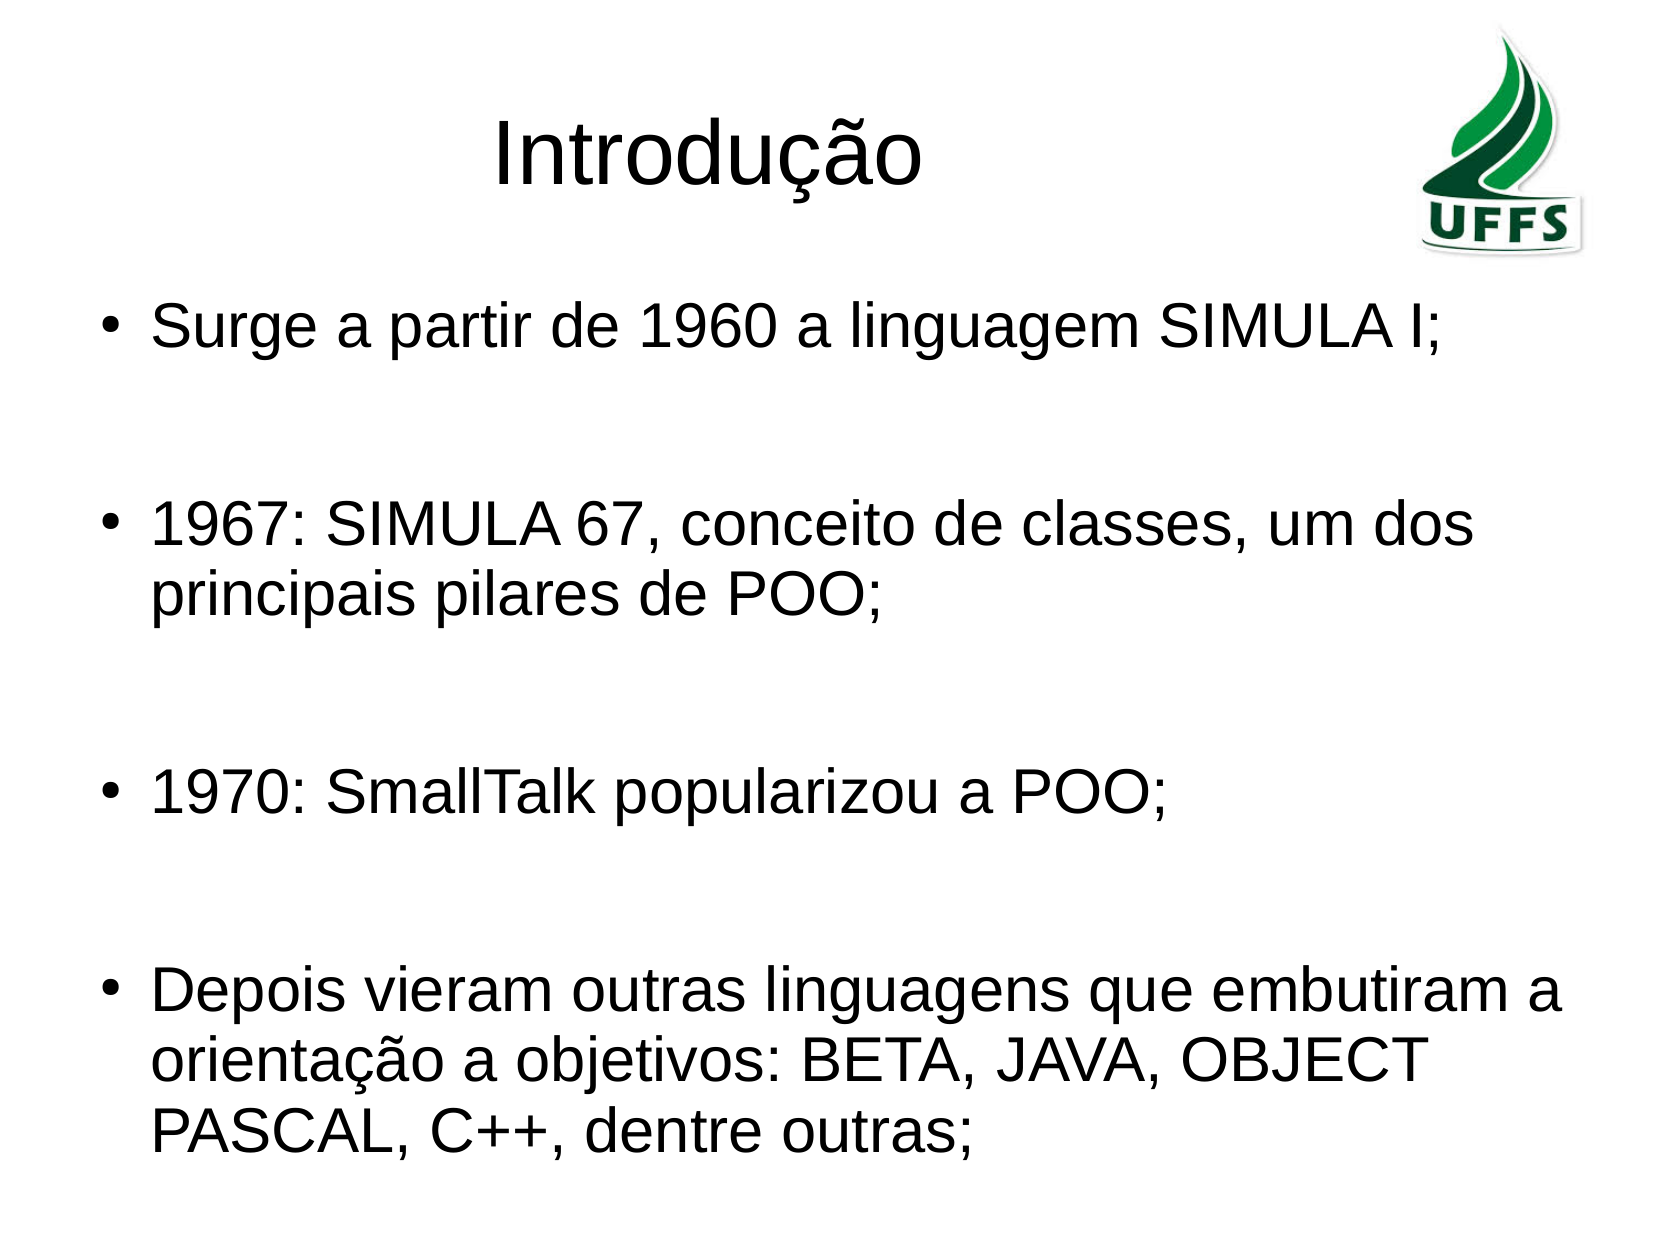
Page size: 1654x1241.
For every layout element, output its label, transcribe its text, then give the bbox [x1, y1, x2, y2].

list Surge a partir de 1960 a linguagem SIMULA I; 1967: SIMULA 67, conceito de classes, um dos principais pilares de POO; 1970: SmallTalk popularizou a POO; Depois vieram outras linguagens que embutiram a orientação a objetivos: BETA, JAVA, OBJECT PASCAL, C++, dentre outras; [82, 290, 1571, 1170]
picture [1381, 20, 1624, 272]
title Introdução [82, 49, 1335, 257]
